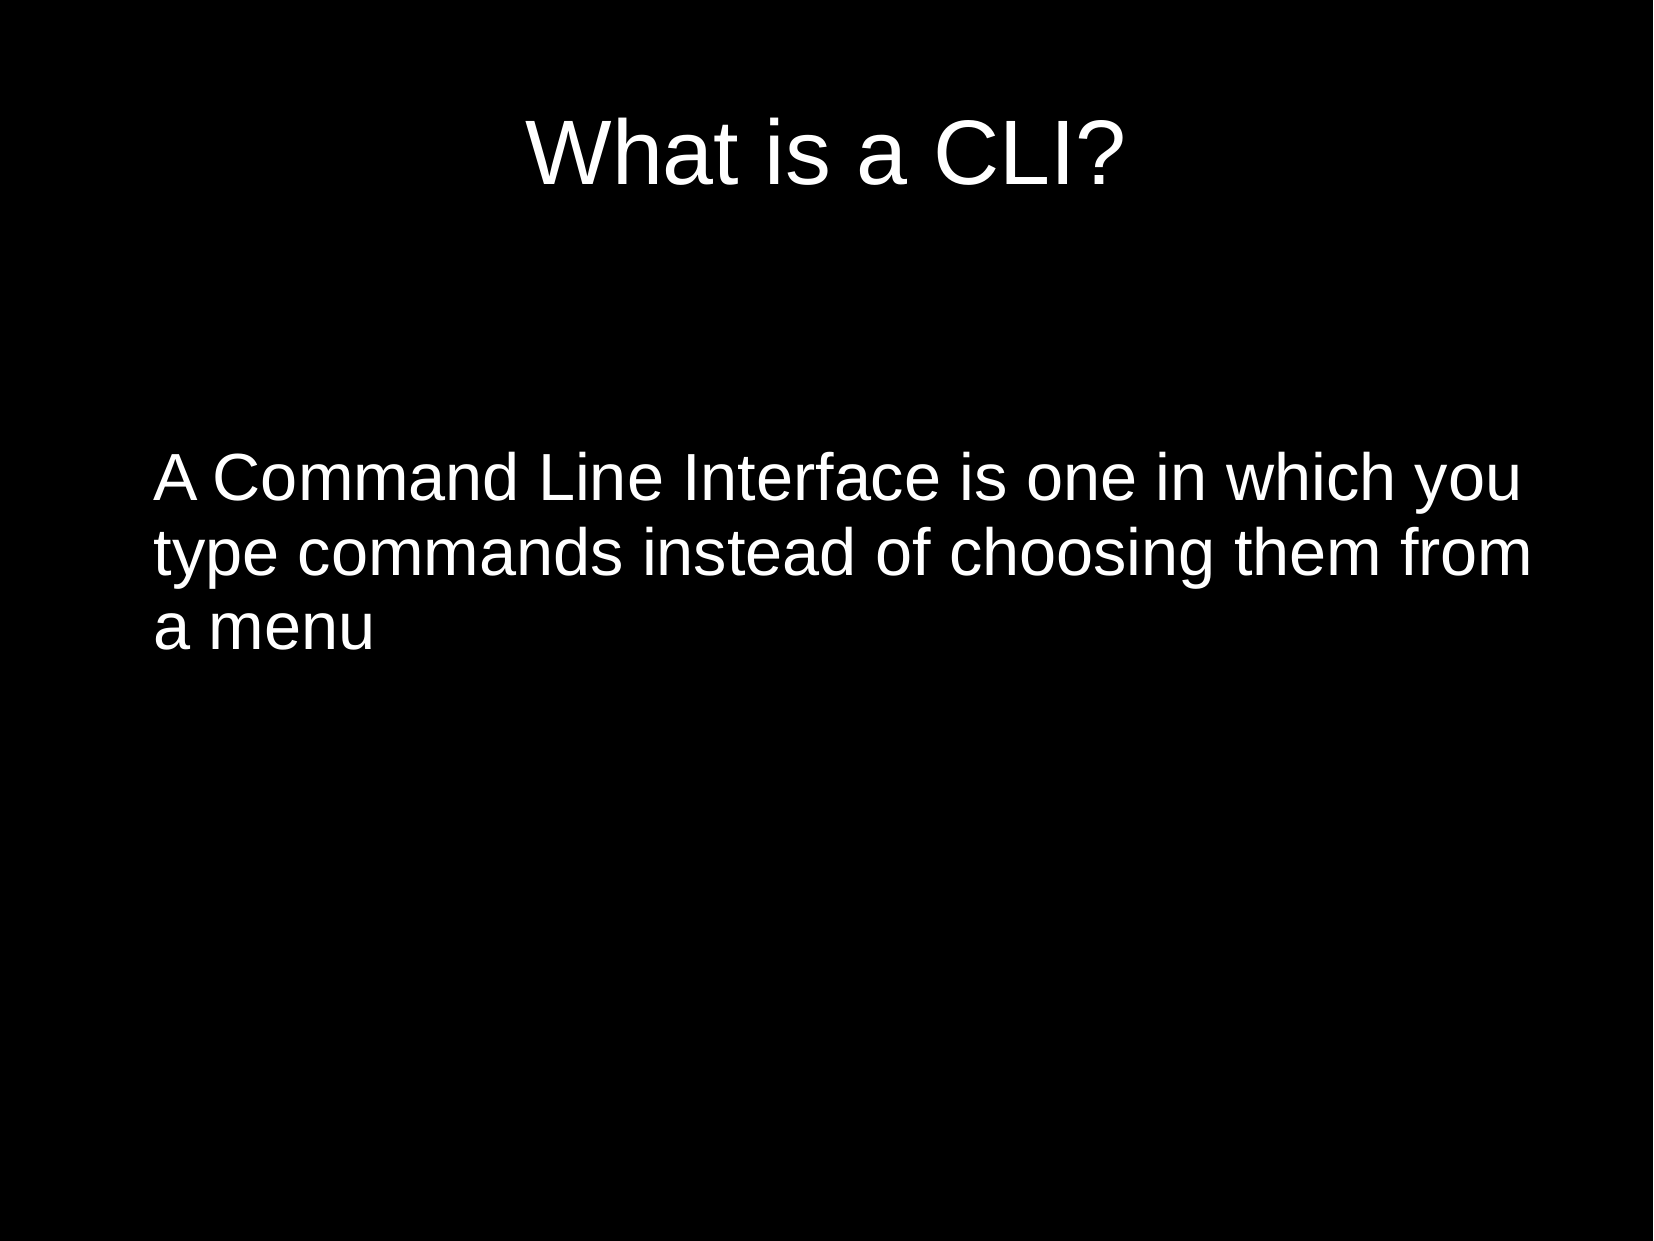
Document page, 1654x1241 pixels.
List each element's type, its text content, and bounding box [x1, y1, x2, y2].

list A Command Line Interface is one in which you type commands instead of choosing them from a menu [82, 290, 1538, 1010]
title What is a CLI? [82, 49, 1571, 257]
